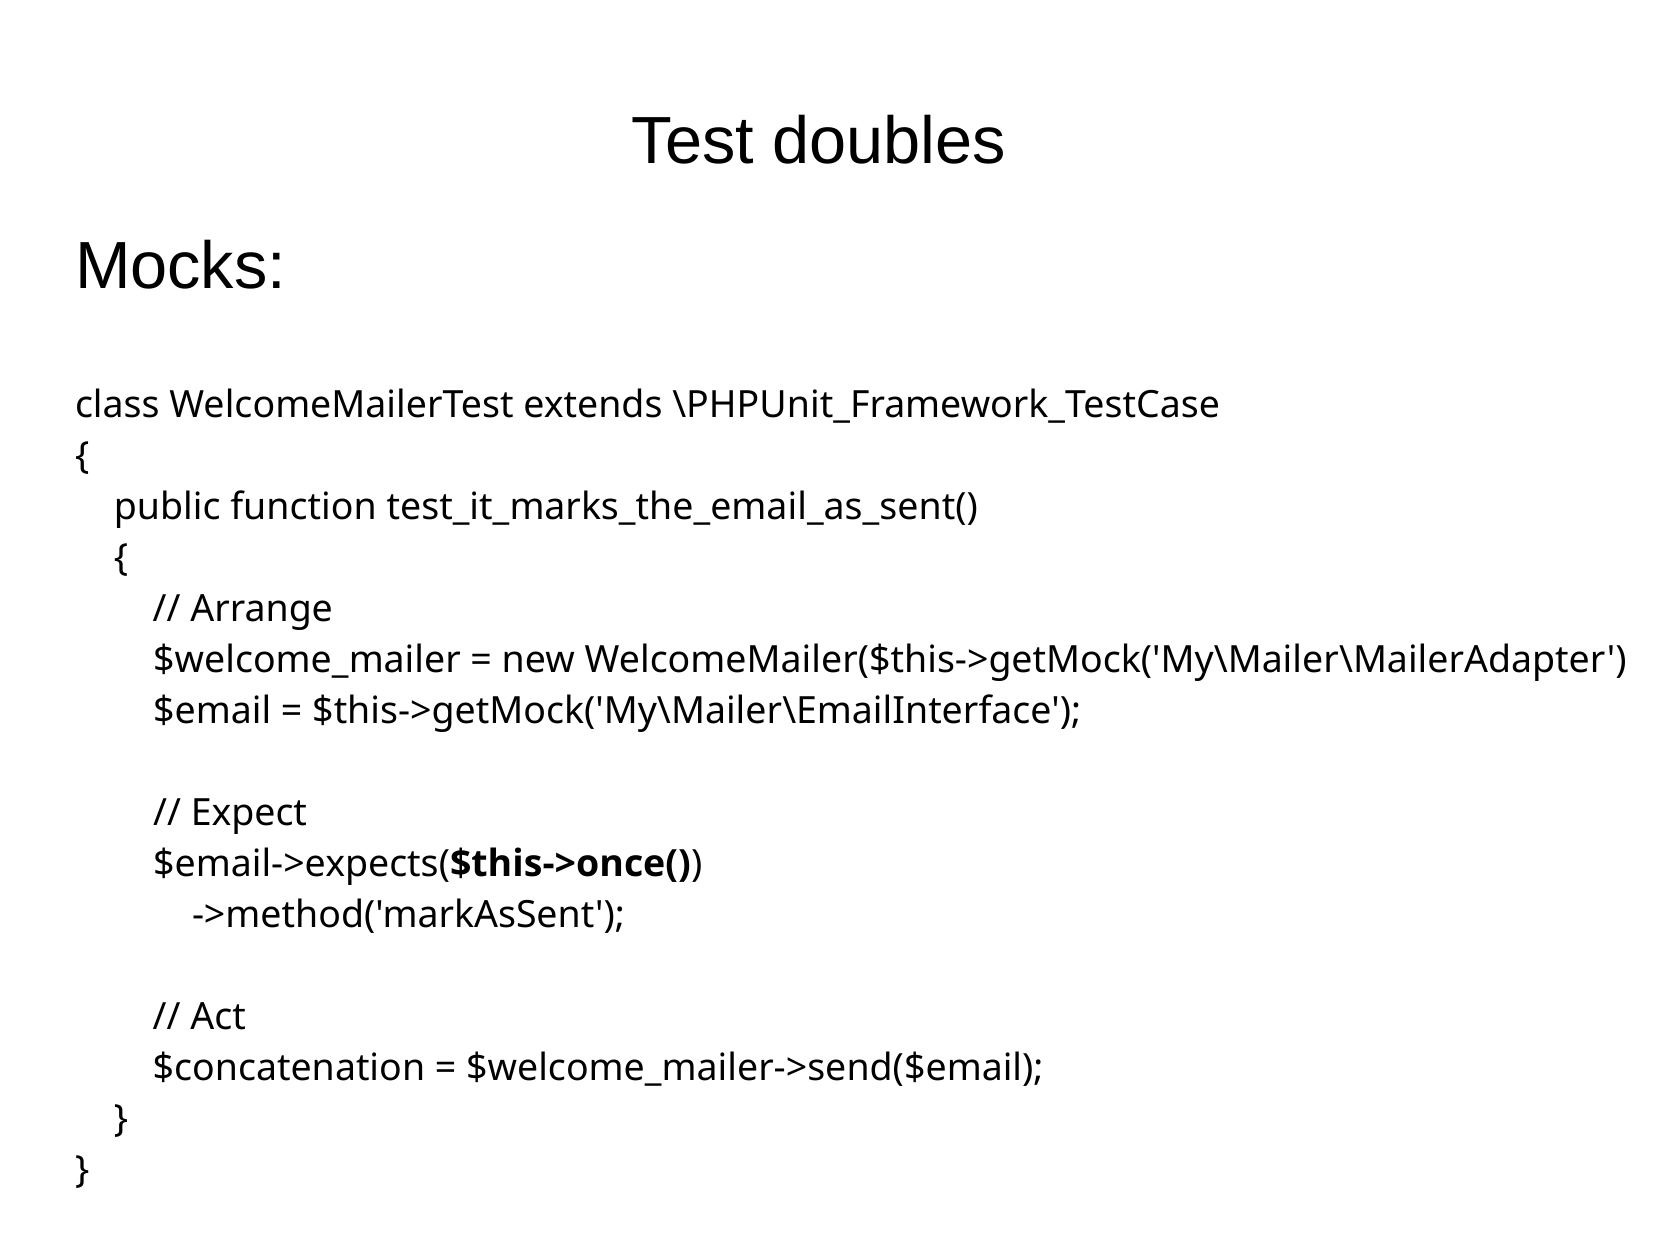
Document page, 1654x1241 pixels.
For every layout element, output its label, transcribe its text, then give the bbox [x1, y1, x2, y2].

subtitle Test doubles [75, 40, 1564, 241]
text_box Mocks: class WelcomeMailerTest extends \PHPUnit_Framework_TestCase { public function test_it_marks_the_email_as_sent() { // Arrange $welcome_mailer = new WelcomeMailer($this->getMock('My\Mailer\MailerAdapter') $email = $this->getMock('My\Mailer\EmailInterface'); // Expect $email->expects($this->once()) ->method('markAsSent'); // Act $concatenation = $welcome_mailer->send($email); } } [75, 274, 1654, 1148]
